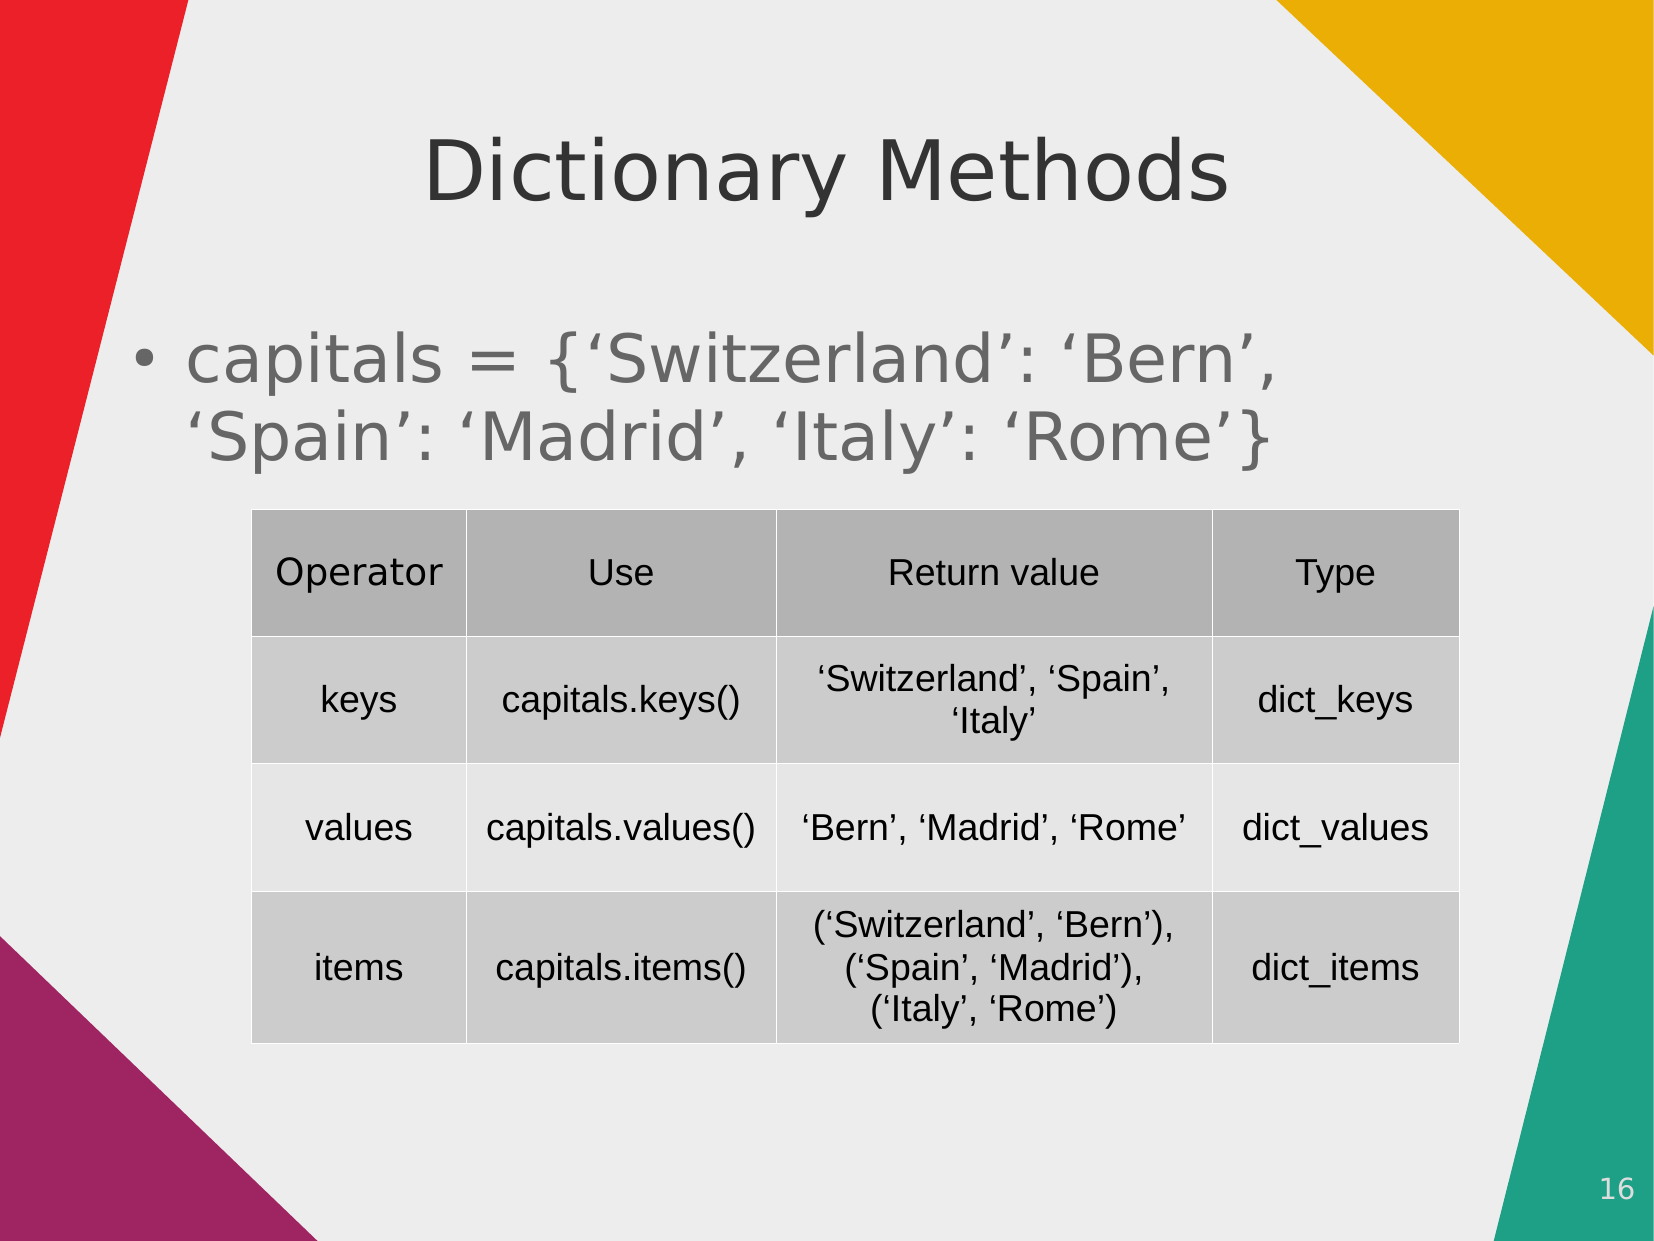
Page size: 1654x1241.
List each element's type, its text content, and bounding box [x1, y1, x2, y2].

table_cell ‘Switzerland’, ‘Spain’, ‘Italy’ [777, 637, 1212, 763]
table_header Return value [777, 510, 1212, 636]
table_cell dict_items [1213, 892, 1459, 1043]
list capitals = {‘Switzerland’: ‘Bern’, ‘Spain’: ‘Madrid’, ‘Italy’: ‘Rome’} [114, 320, 1539, 1014]
table_header Operator [252, 510, 466, 636]
title Dictionary Methods [114, 73, 1539, 271]
table_cell keys [252, 637, 466, 763]
table_header Type [1213, 510, 1459, 636]
table_cell capitals.items() [467, 892, 776, 1043]
table_cell values [252, 764, 466, 891]
table_cell dict_values [1213, 764, 1459, 891]
table_cell dict_keys [1213, 637, 1459, 763]
table_cell (‘Switzerland’, ‘Bern’), (‘Spain’, ‘Madrid’), (‘Italy’, ‘Rome’) [777, 892, 1212, 1043]
table_cell items [252, 892, 466, 1043]
table_header Use [467, 510, 776, 636]
table_cell ‘Bern’, ‘Madrid’, ‘Rome’ [777, 764, 1212, 891]
table_cell capitals.values() [467, 764, 776, 891]
table_cell capitals.keys() [467, 637, 776, 763]
